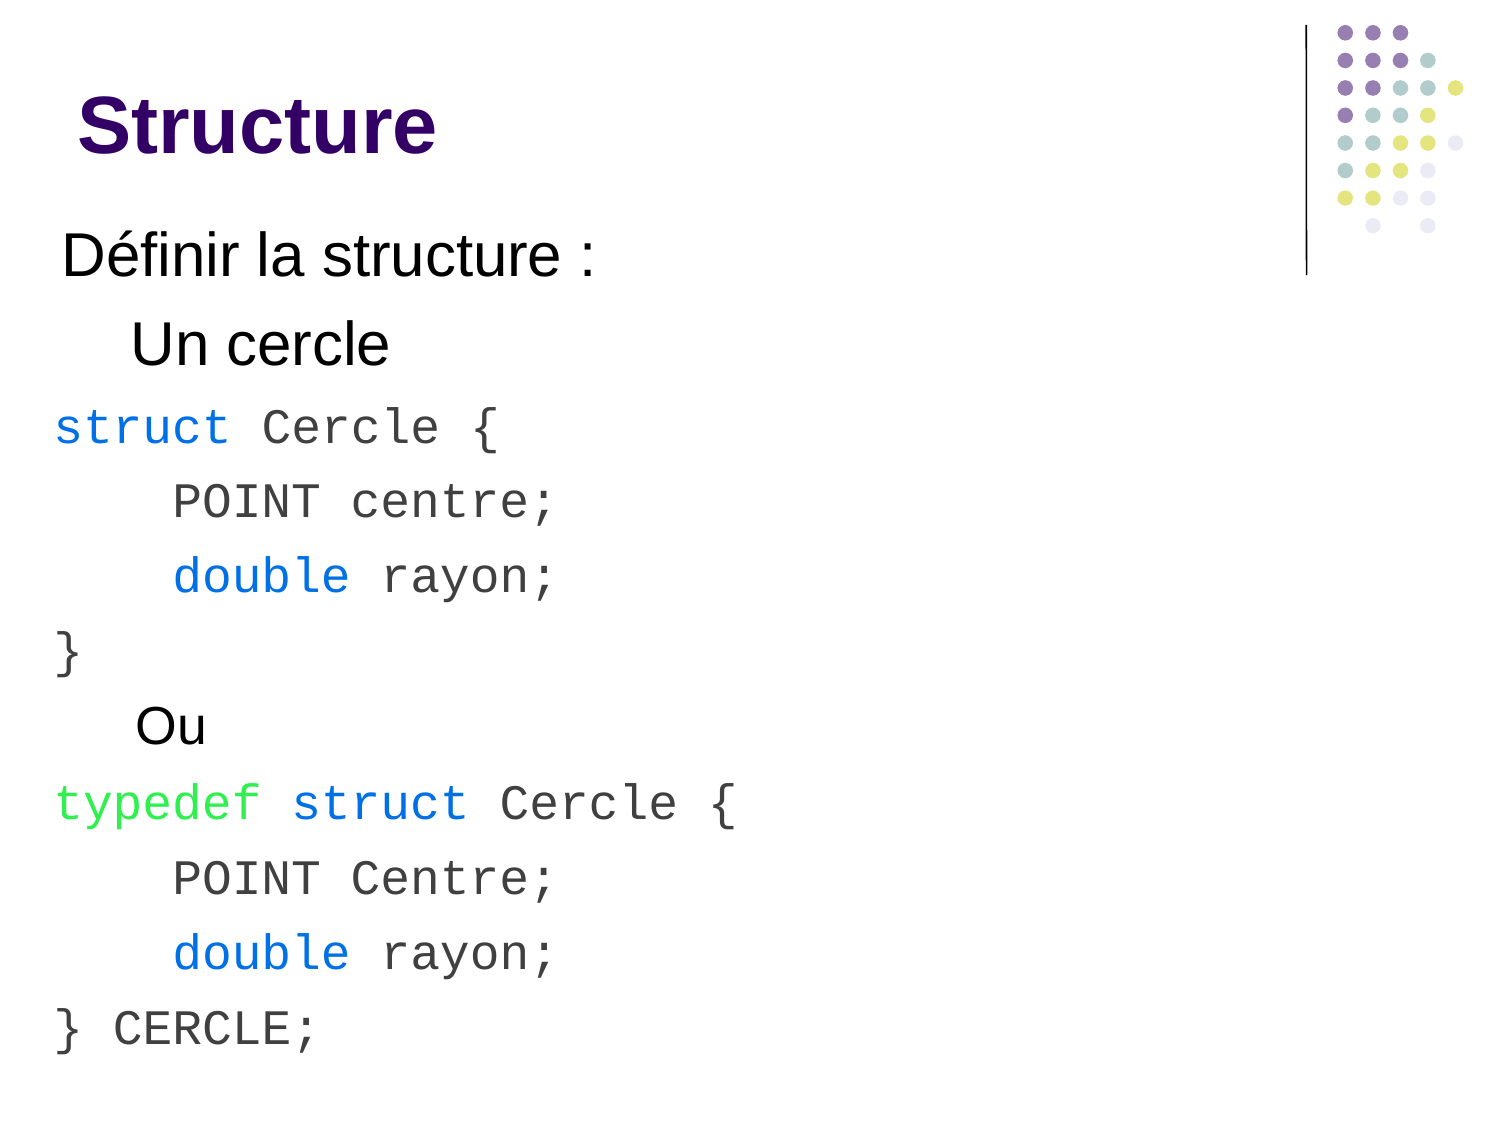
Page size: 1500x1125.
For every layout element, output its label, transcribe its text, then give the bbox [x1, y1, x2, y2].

title Structure [62, 59, 1300, 178]
list Définir la structure : Un cercle struct Cercle { POINT centre; double rayon; } Ou typedef struct Cercle { POINT Centre; double rayon; } CERCLE; [38, 206, 1388, 1125]
